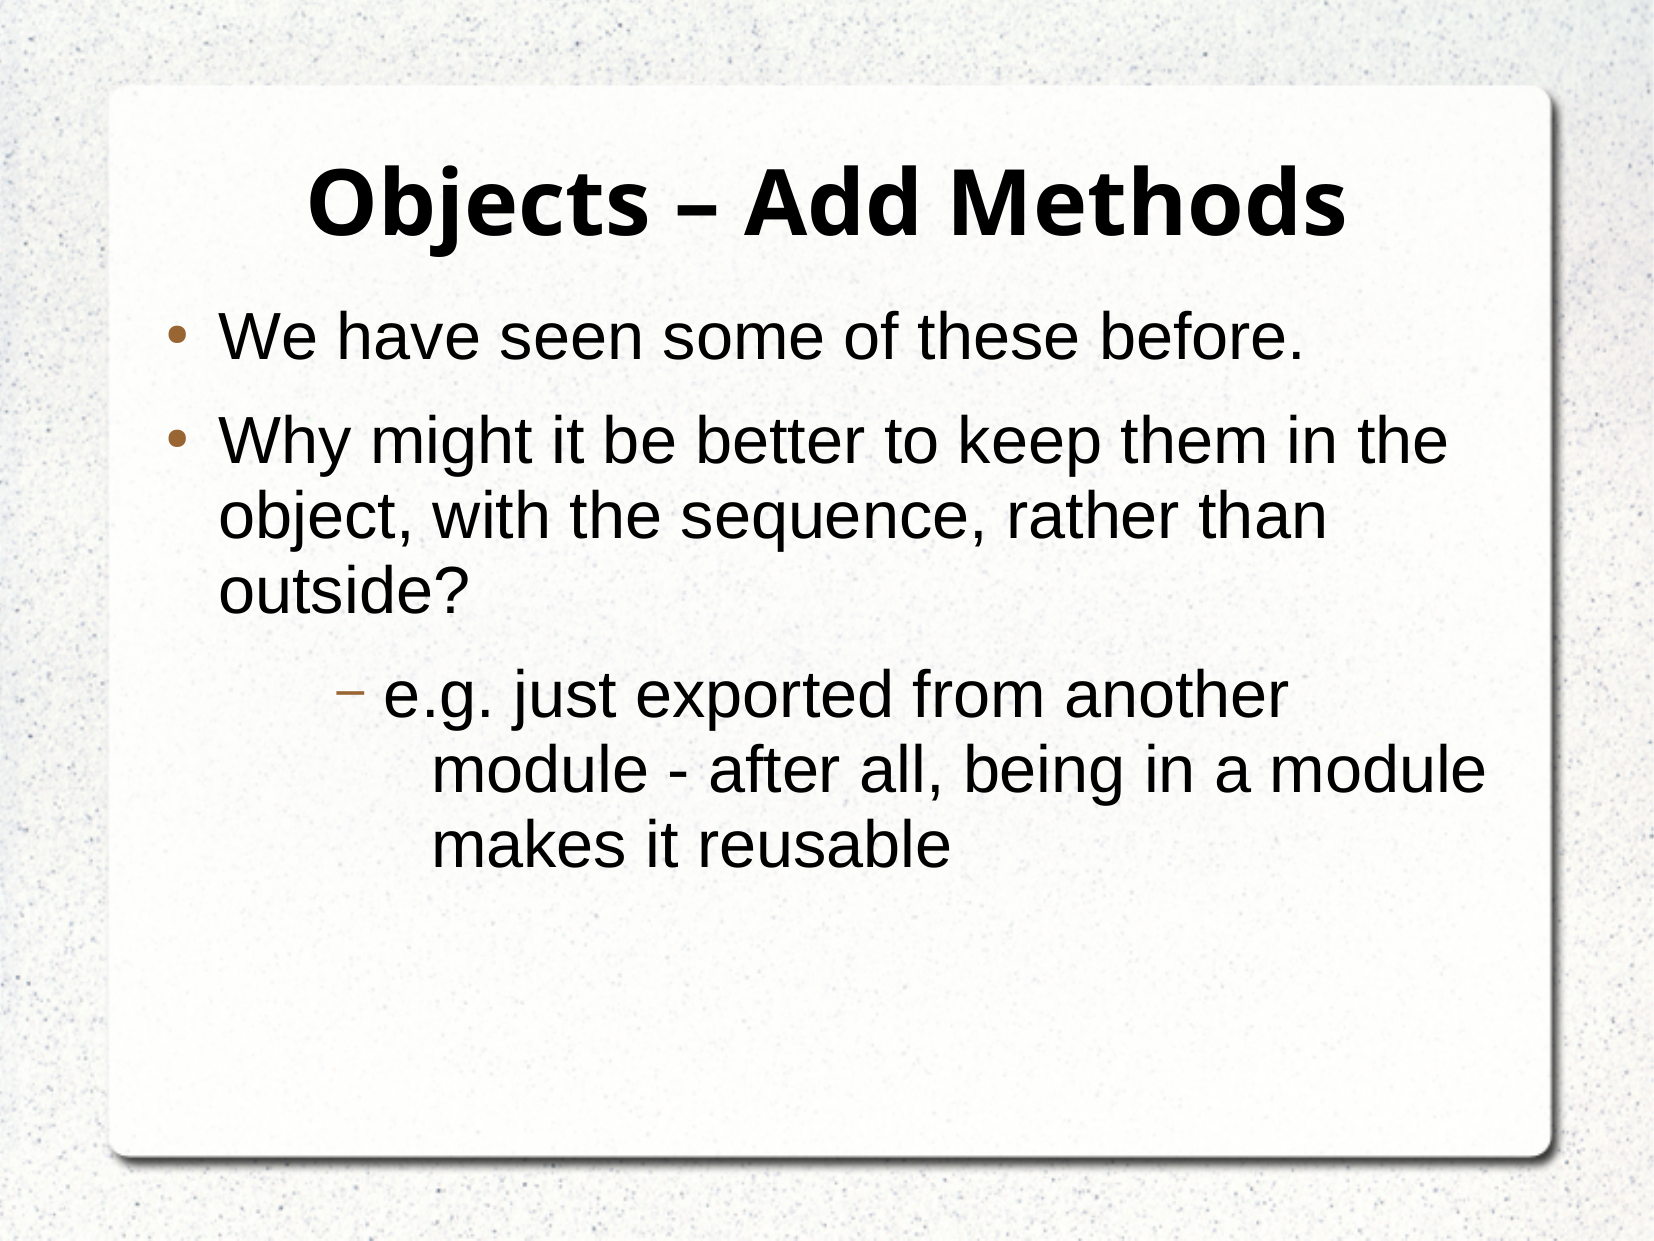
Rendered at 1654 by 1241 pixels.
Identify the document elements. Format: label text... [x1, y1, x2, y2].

picture [0, 0, 1654, 1241]
title Objects – Add Methods [118, 96, 1536, 304]
list We have seen some of these before. Why might it be better to keep them in the object, with the sequence, rather than outside? e.g. just exported from another module - after all, being in a module makes it reusable [147, 299, 1506, 934]
